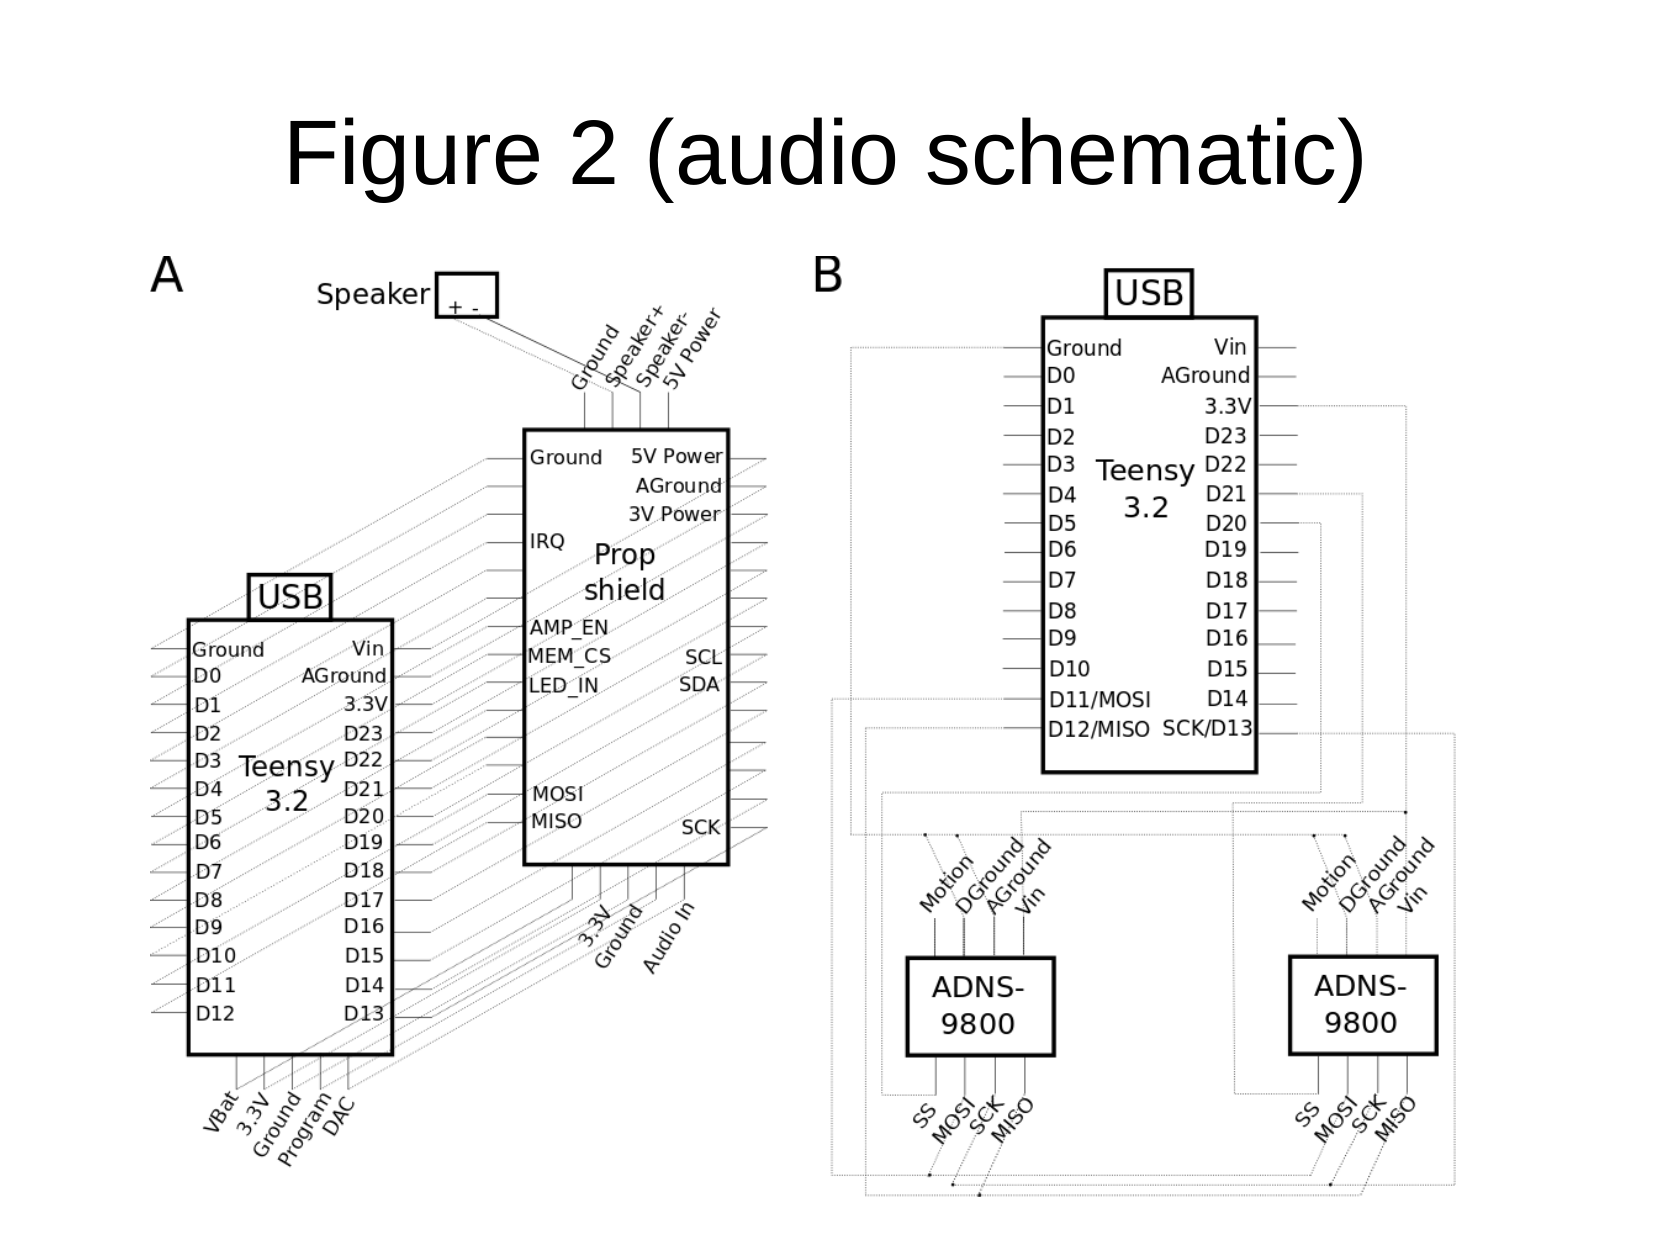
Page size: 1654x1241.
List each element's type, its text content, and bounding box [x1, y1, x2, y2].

picture [150, 256, 1456, 1197]
title Figure 2 (audio schematic) [82, 49, 1571, 257]
